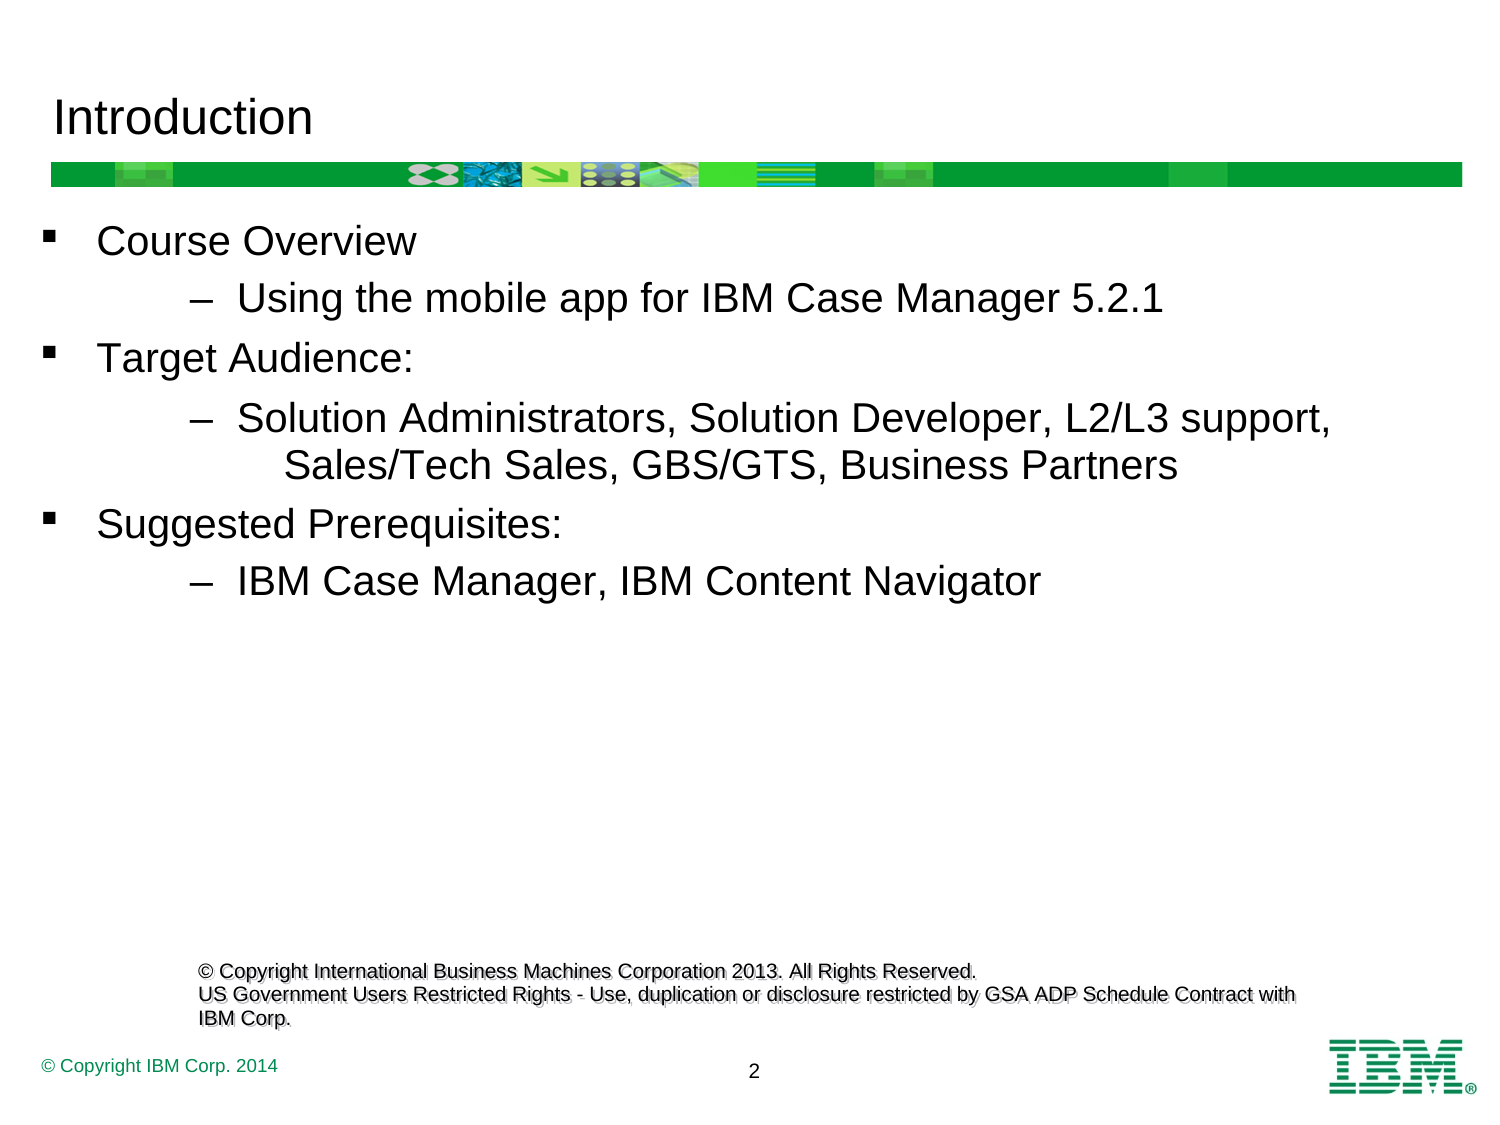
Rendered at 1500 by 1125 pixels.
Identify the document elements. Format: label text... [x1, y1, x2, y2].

picture [1327, 1037, 1479, 1096]
picture [50, 161, 1463, 189]
text_box © Copyright International Business Machines Corporation 2013. All Rights Reserved. US Government Users Restricted Rights - Use, duplication or disclosure restricted by GSA ADP Schedule Contract with IBM Corp. [183, 952, 1318, 1068]
list Course Overview Using the mobile app for IBM Case Manager 5.2.1 Target Audience: Solution Administrators, Solution Developer, L2/L3 support, Sales/Tech Sales, GBS/GTS, Business Partners Suggested Prerequisites: IBM Case Manager, IBM Content Navigator [24, 208, 1463, 1038]
title Introduction [37, 45, 1388, 188]
